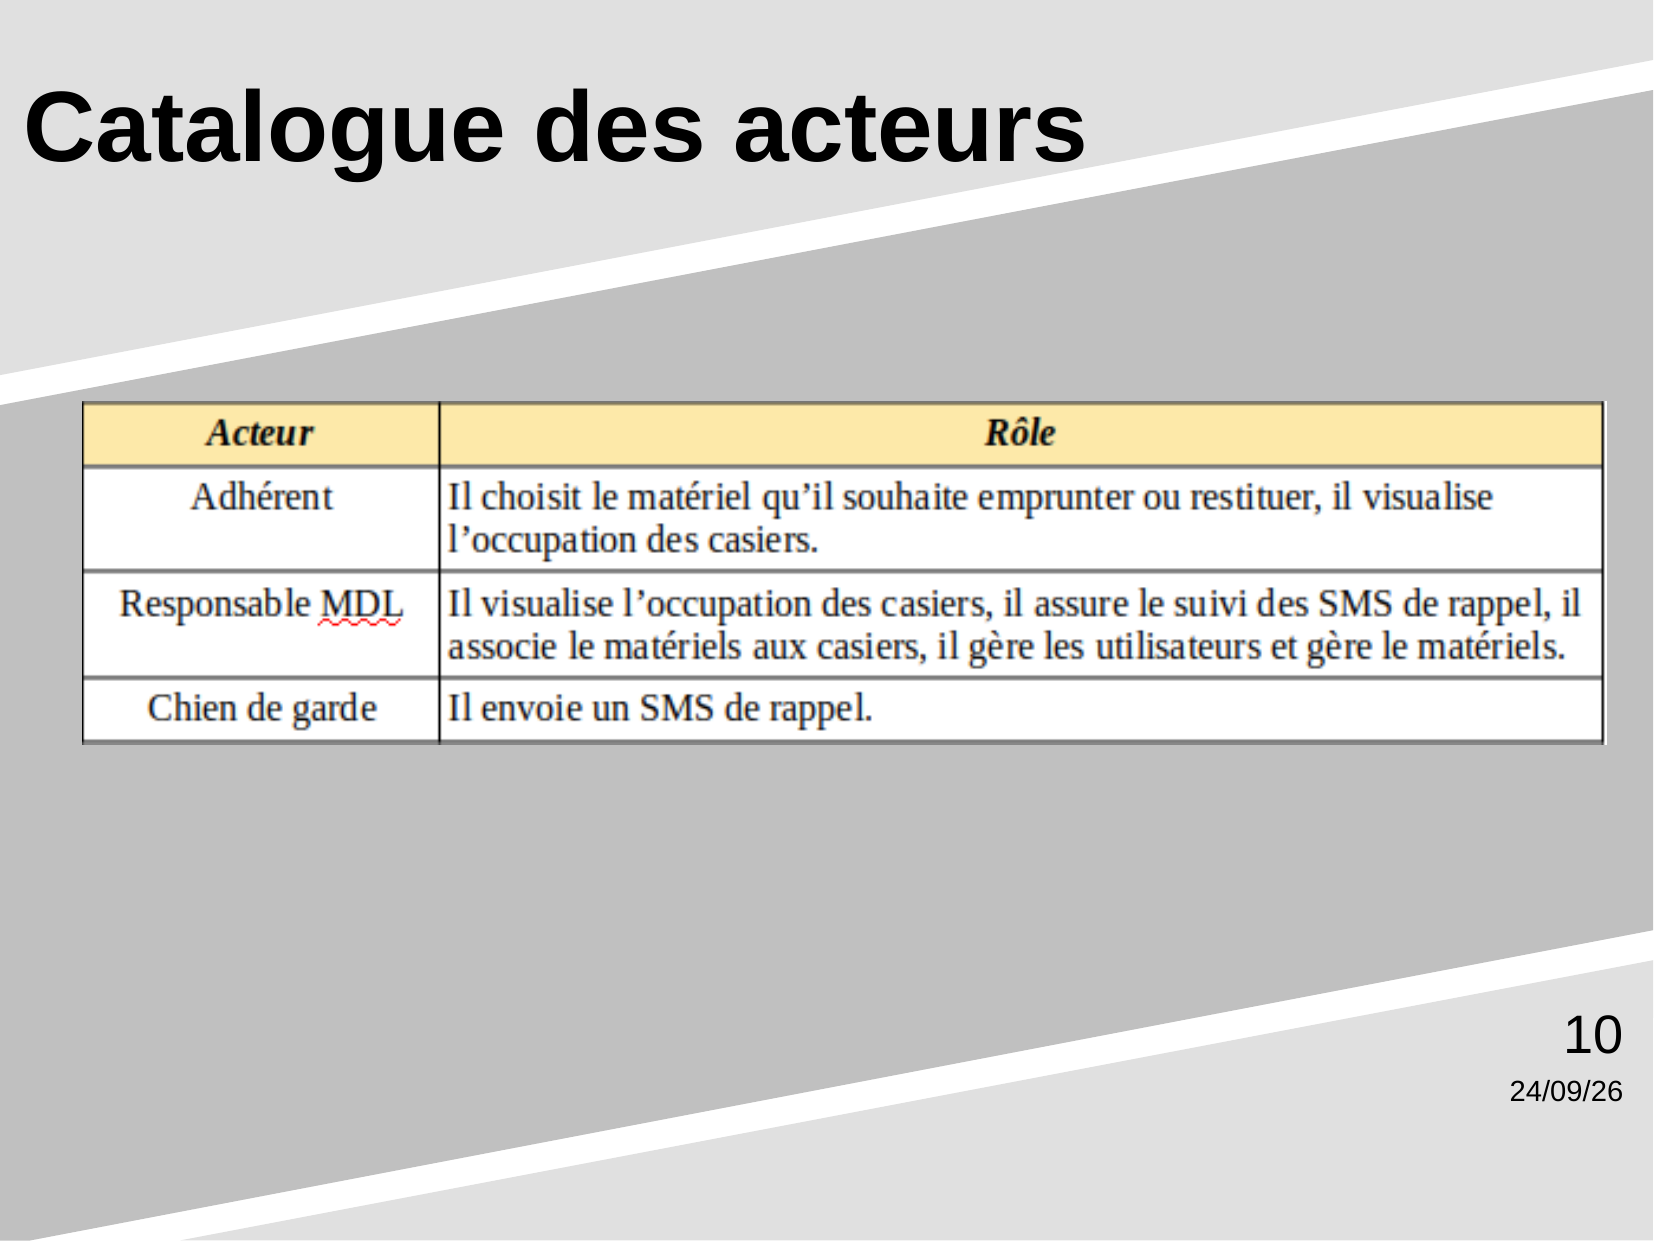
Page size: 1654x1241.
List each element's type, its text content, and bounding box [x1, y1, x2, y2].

picture [82, 401, 1607, 745]
title Catalogue des acteurs [23, 23, 1512, 231]
